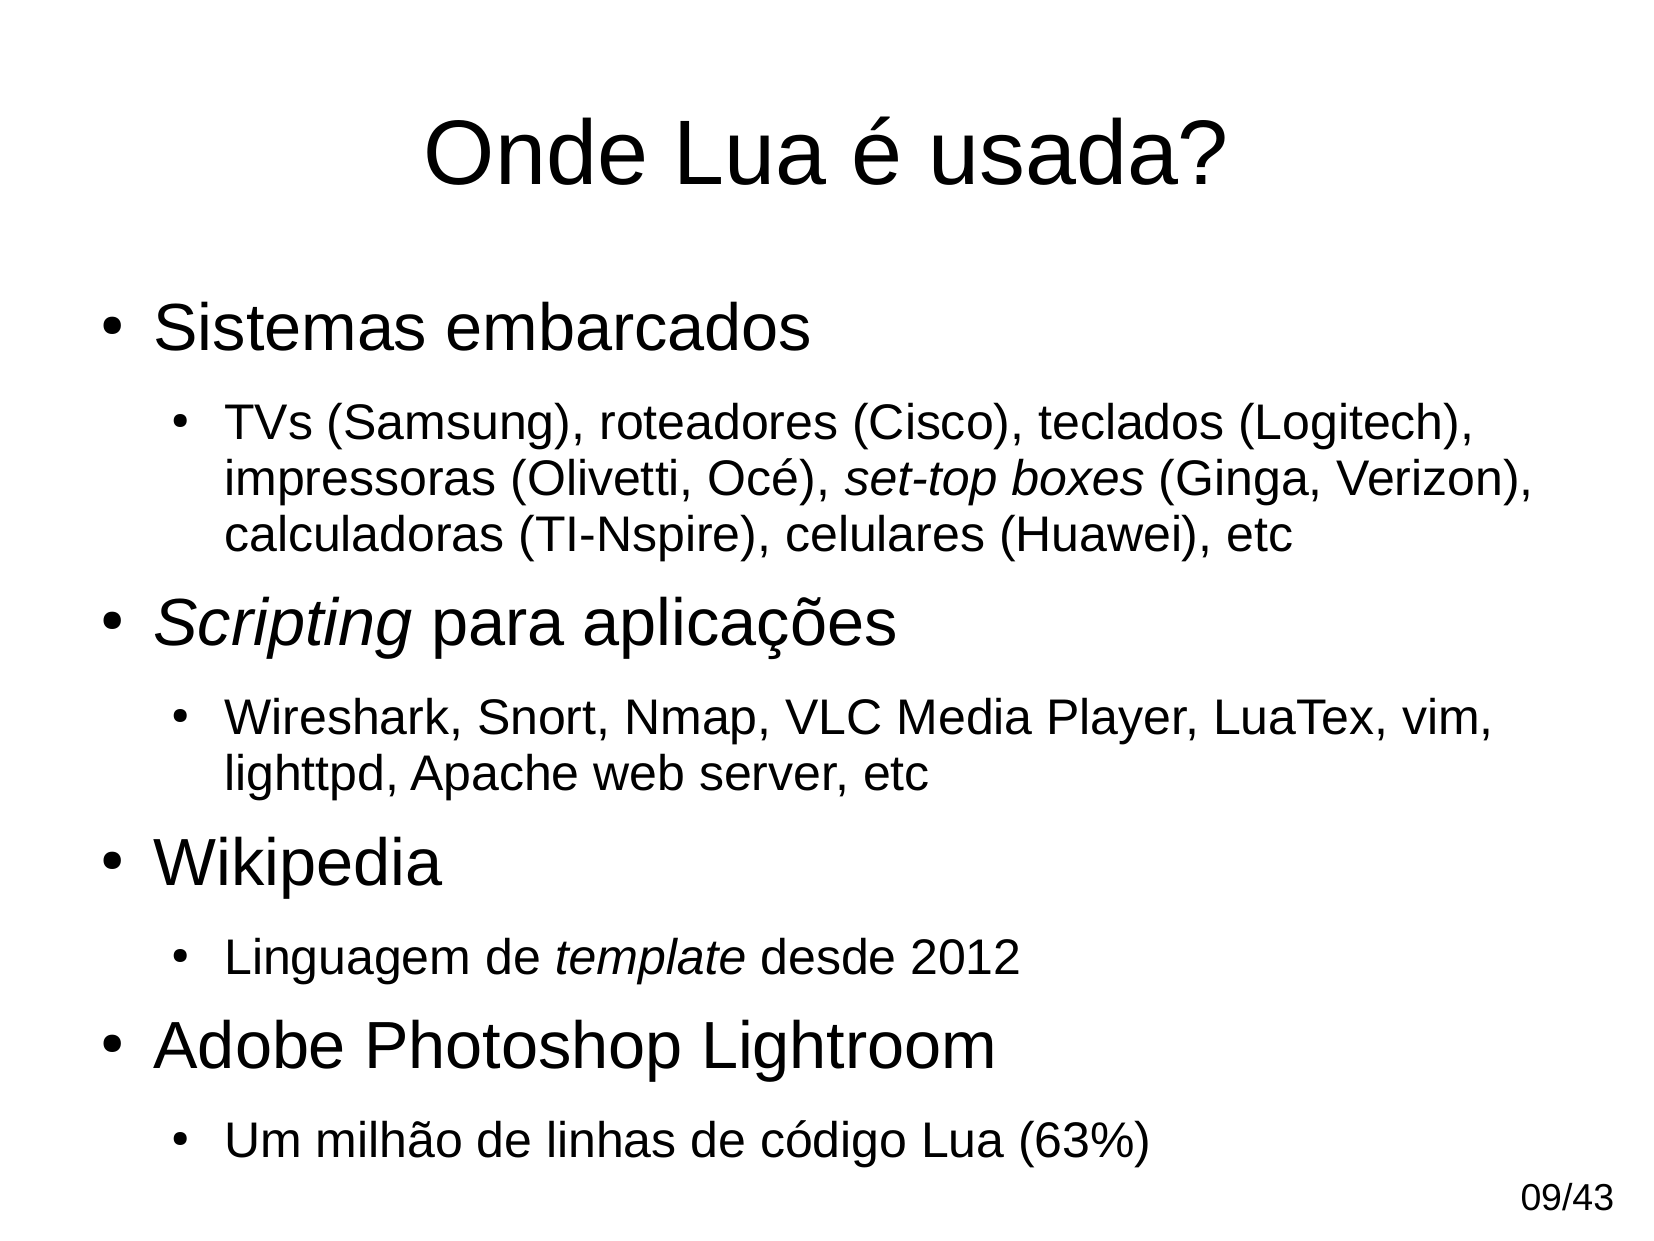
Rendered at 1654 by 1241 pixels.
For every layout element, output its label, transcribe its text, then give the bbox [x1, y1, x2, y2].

list Sistemas embarcados TVs (Samsung), roteadores (Cisco), teclados (Logitech), impressoras (Olivetti, Océ), set-top boxes (Ginga, Verizon), calculadoras (TI-Nspire), celulares (Huawei), etc Scripting para aplicações Wireshark, Snort, Nmap, VLC Media Player, LuaTex, vim, lighttpd, Apache web server, etc Wikipedia Linguagem de template desde 2012 Adobe Photoshop Lightroom Um milhão de linhas de código Lua (63%) [82, 290, 1571, 1168]
title Onde Lua é usada? [82, 49, 1571, 257]
text_box 09/43 [1495, 1168, 1630, 1239]
